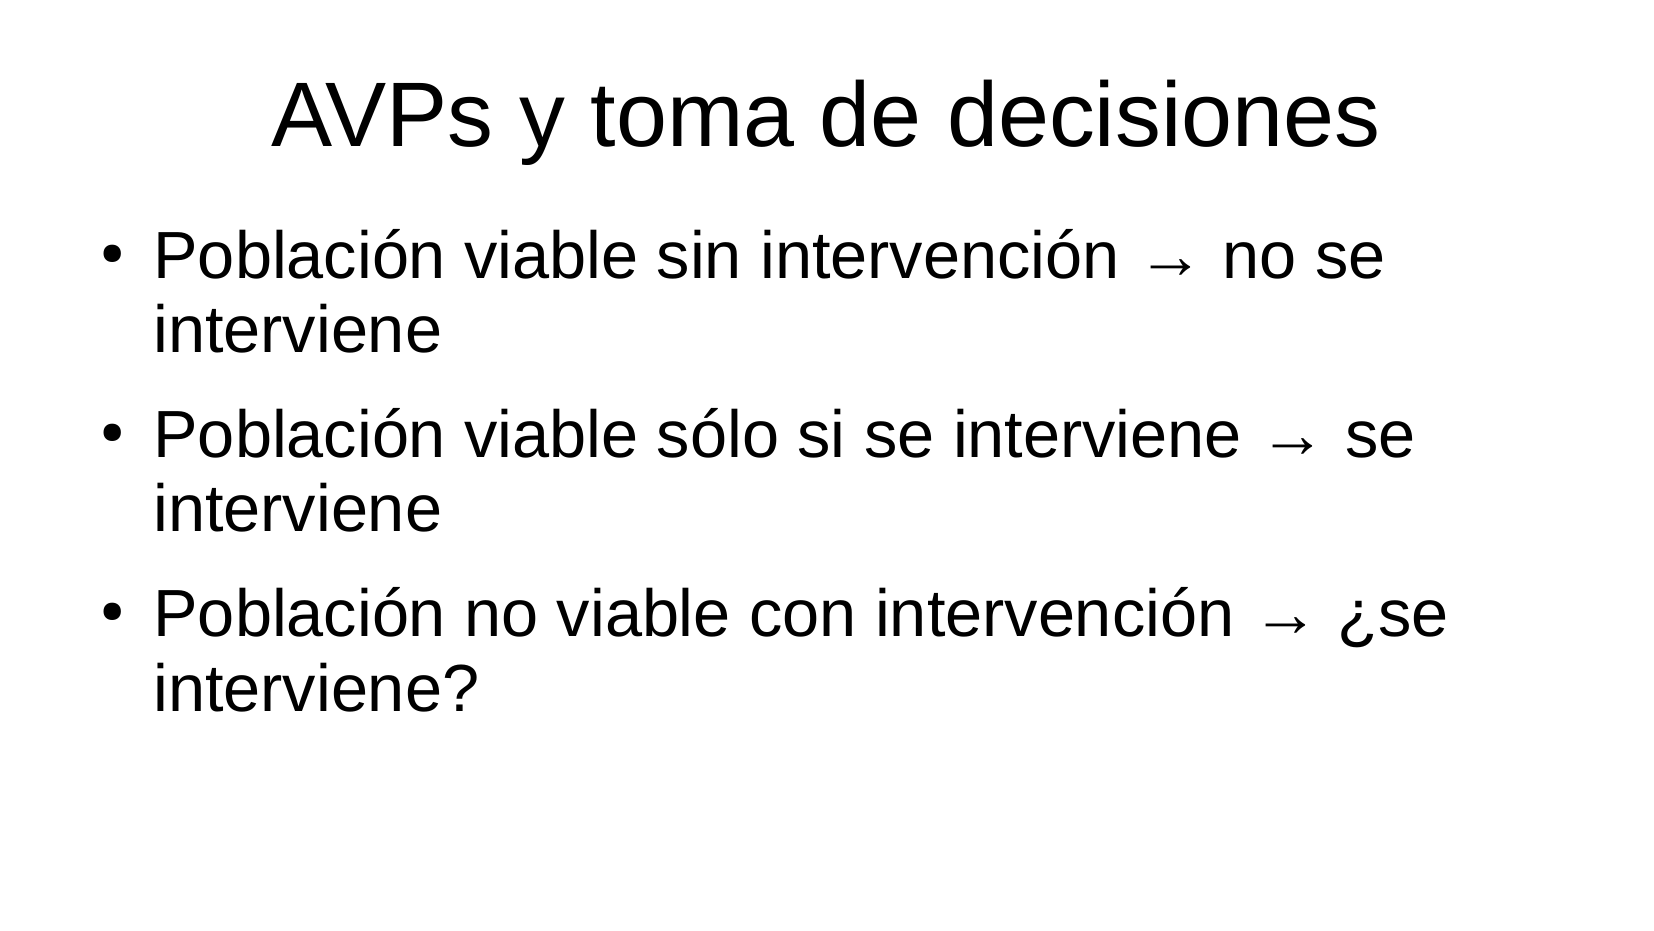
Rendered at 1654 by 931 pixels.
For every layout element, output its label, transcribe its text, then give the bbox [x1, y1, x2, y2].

list Población viable sin intervención → no se interviene Población viable sólo si se interviene → se interviene Población no viable con intervención → ¿se interviene? [82, 217, 1571, 758]
title AVPs y toma de decisiones [82, 37, 1571, 193]
